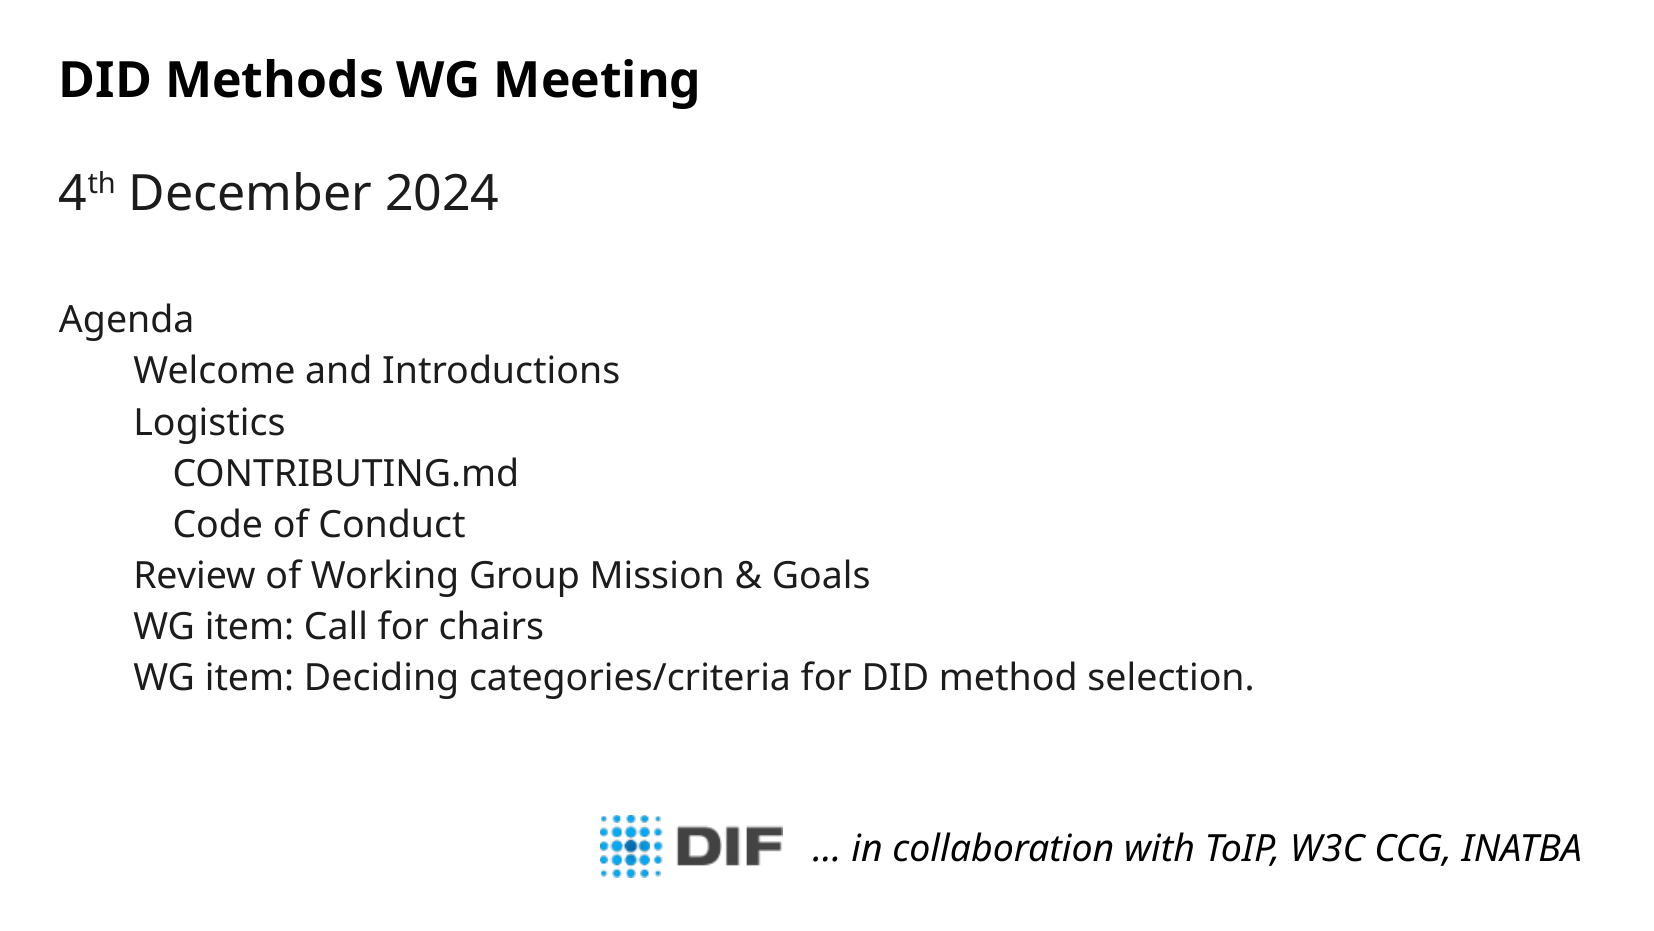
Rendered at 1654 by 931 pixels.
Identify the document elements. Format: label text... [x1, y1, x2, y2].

picture [600, 815, 783, 878]
subtitle 4th December 2024 Agenda Welcome and Introductions Logistics CONTRIBUTING.md Code of Conduct Review of Working Group Mission & Goals WG item: Call for chairs WG item: Deciding categories/criteria for DID method selection. [58, 156, 1595, 686]
text_box … in collaboration with ToIP, W3C CCG, INATBA [797, 814, 1613, 880]
title DID Methods WG Meeting [0, 44, 1595, 178]
